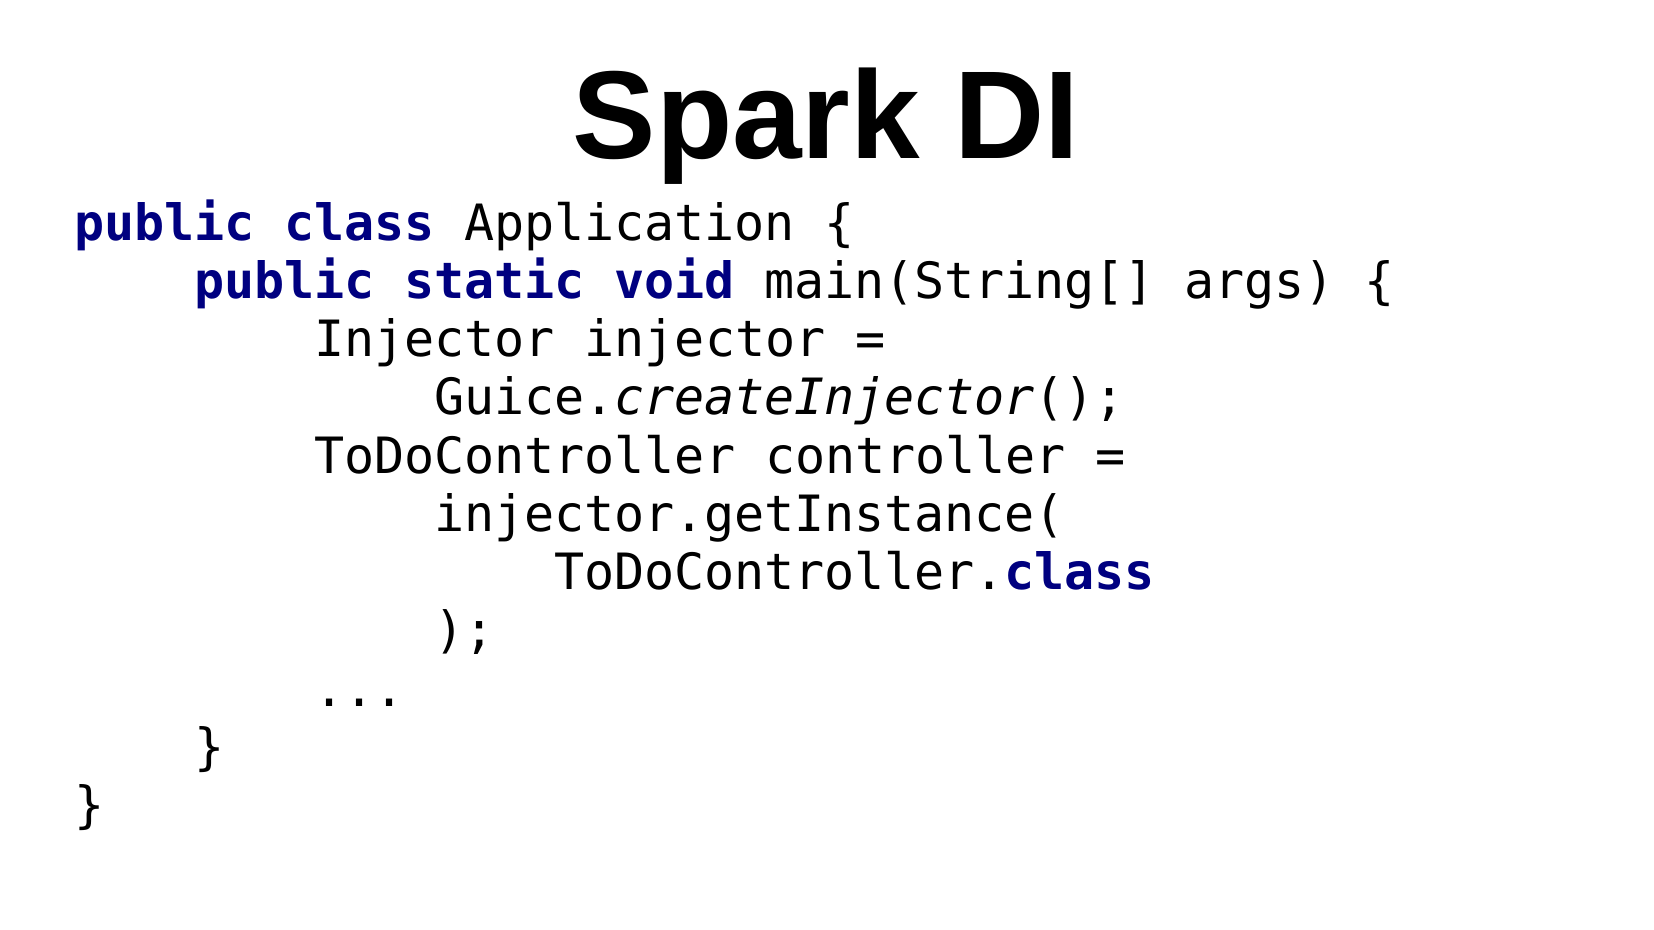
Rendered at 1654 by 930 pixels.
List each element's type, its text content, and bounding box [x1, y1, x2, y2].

text_box public class Application { public static void main(String[] args) { Injector injector = Guice.createInjector(); ToDoController controller = injector.getInstance( ToDoController.class ); ... } } [59, 186, 1605, 900]
title Spark DI [82, 37, 1571, 186]
